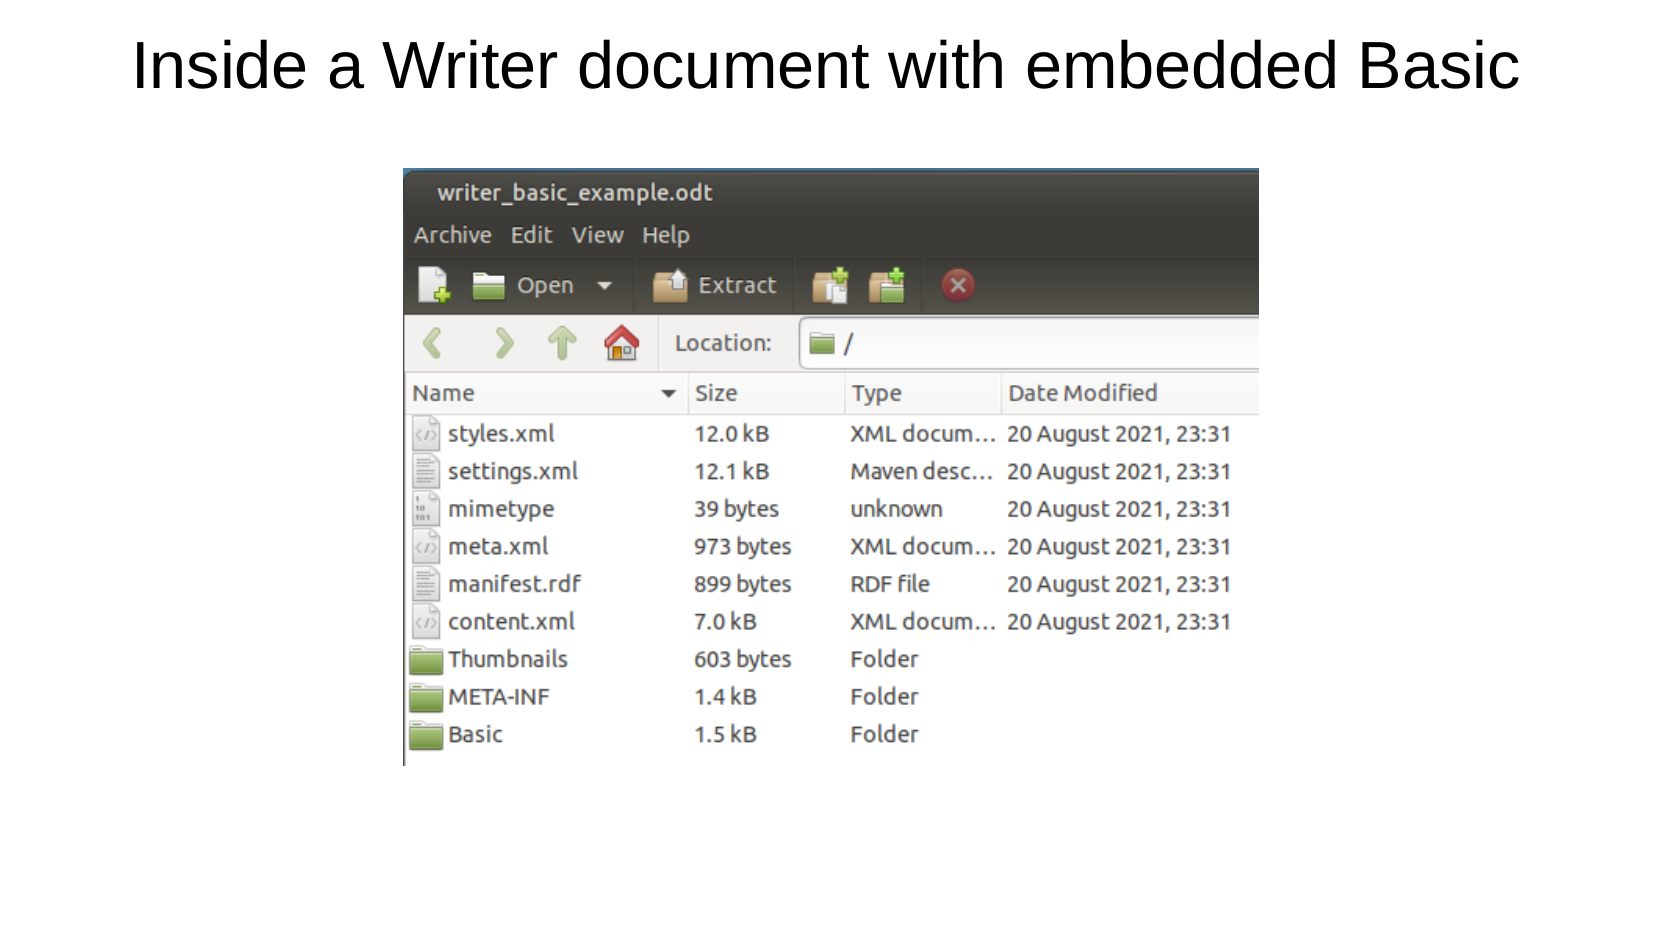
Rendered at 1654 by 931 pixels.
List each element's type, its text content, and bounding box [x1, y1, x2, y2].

title Inside a Writer document with embedded Basic [82, 27, 1571, 103]
picture [403, 168, 1259, 766]
